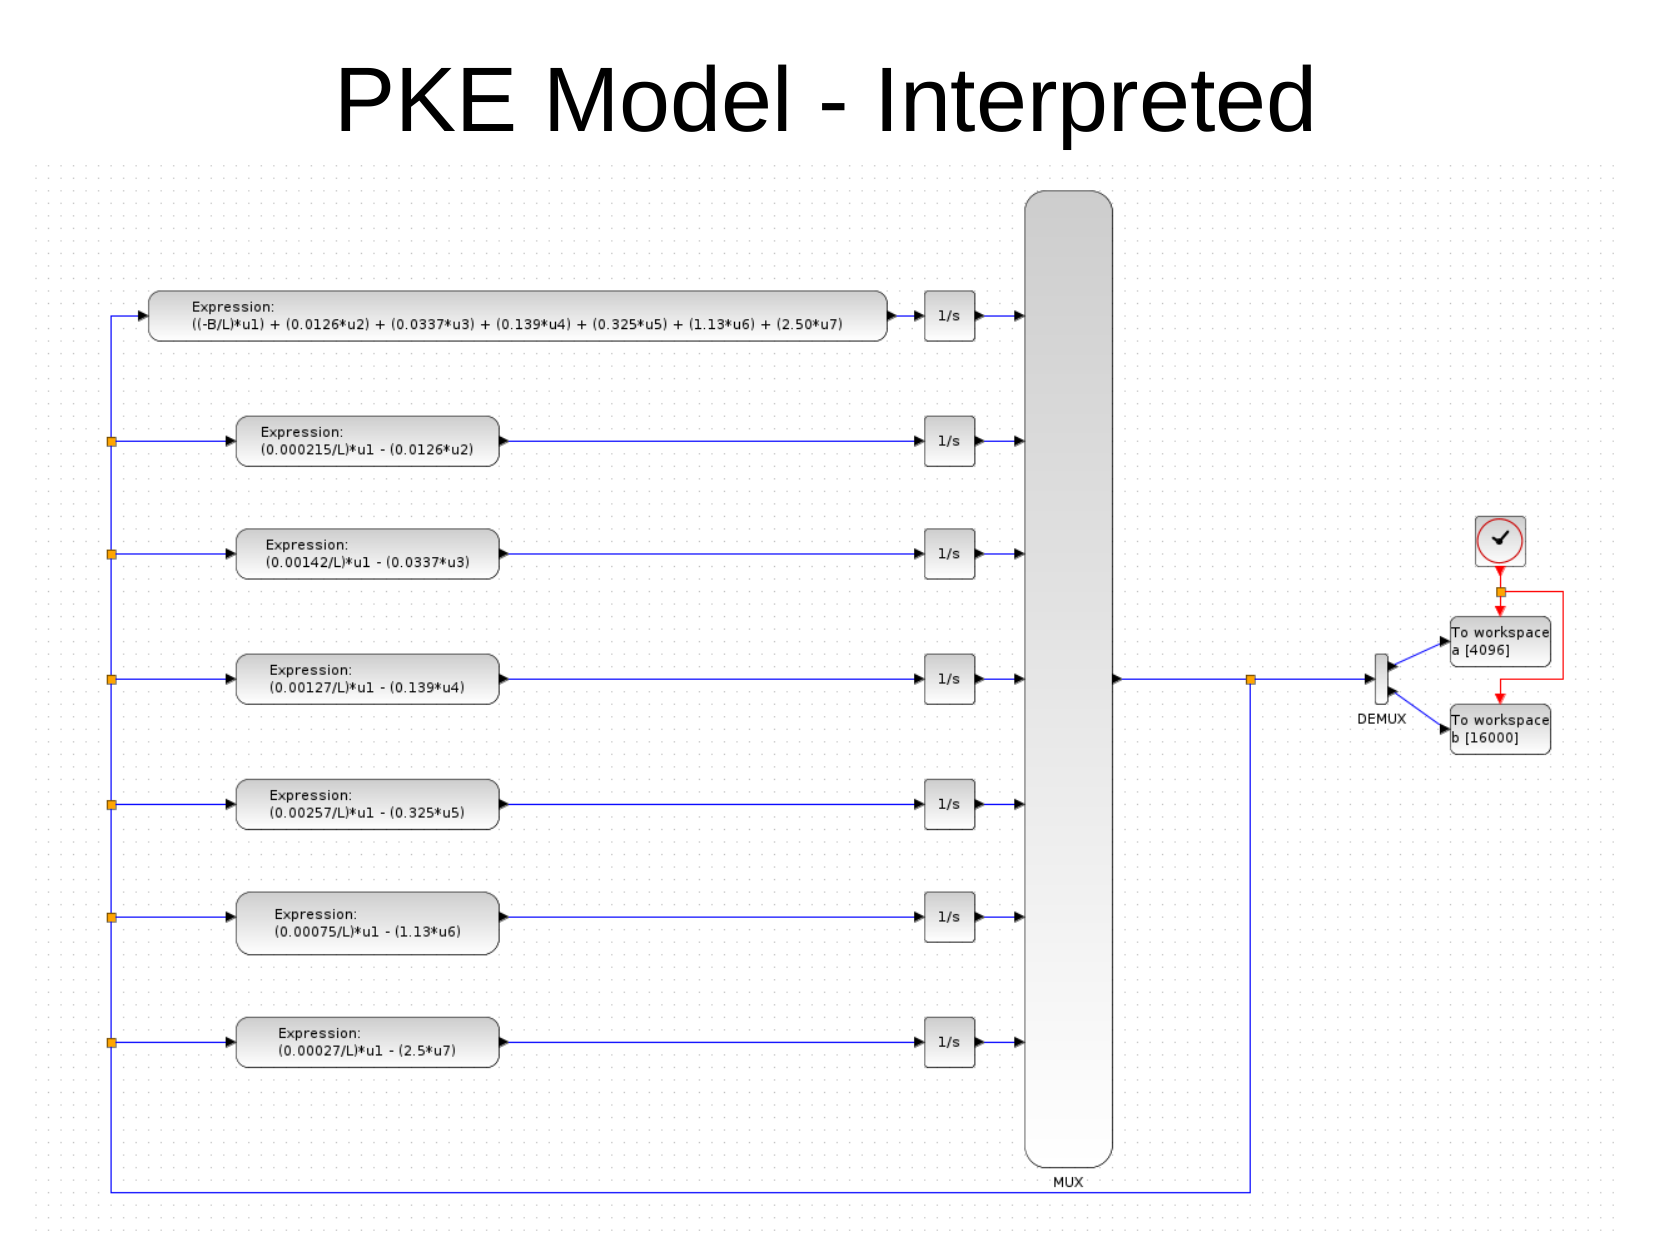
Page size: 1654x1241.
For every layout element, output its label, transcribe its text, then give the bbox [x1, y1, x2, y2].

picture [33, 164, 1624, 1236]
title PKE Model - Interpreted [82, 0, 1571, 164]
